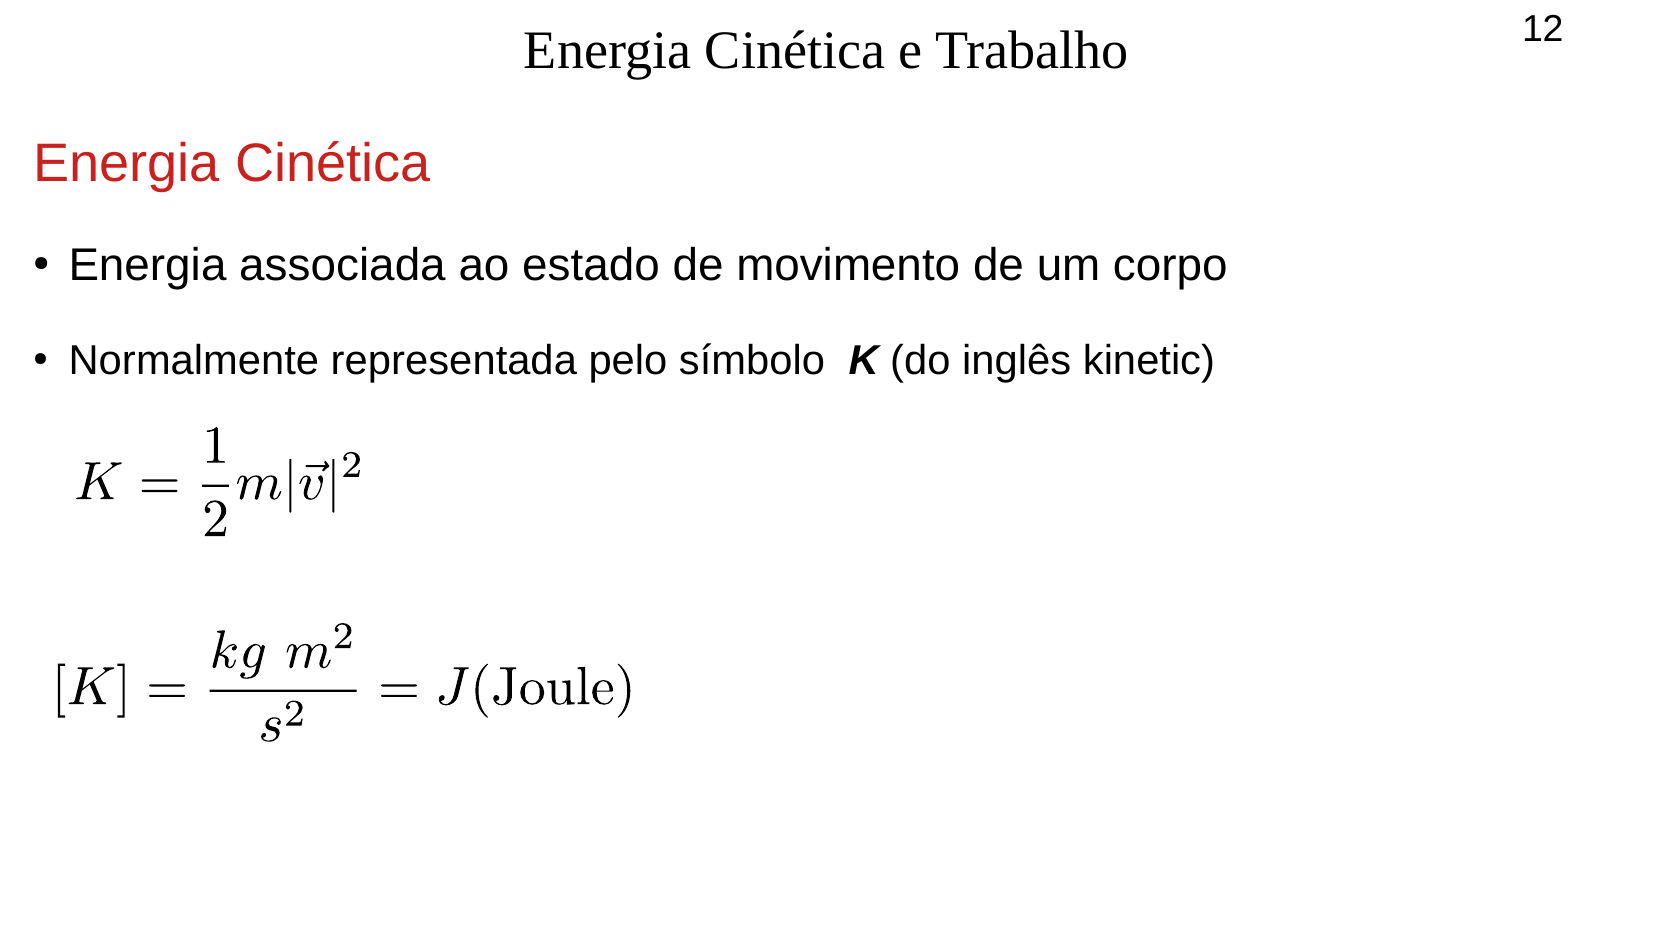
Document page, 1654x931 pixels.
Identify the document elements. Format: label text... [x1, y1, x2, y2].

picture [49, 621, 633, 744]
picture [71, 424, 362, 539]
text_box Energia Cinética Energia associada ao estado de movimento de um corpo Normalmente representada pelo símbolo K (do inglês kinetic) [18, 124, 1615, 391]
text_box Energia Cinética e Trabalho [509, 0, 1145, 88]
text_box <number> [1507, 0, 1654, 71]
